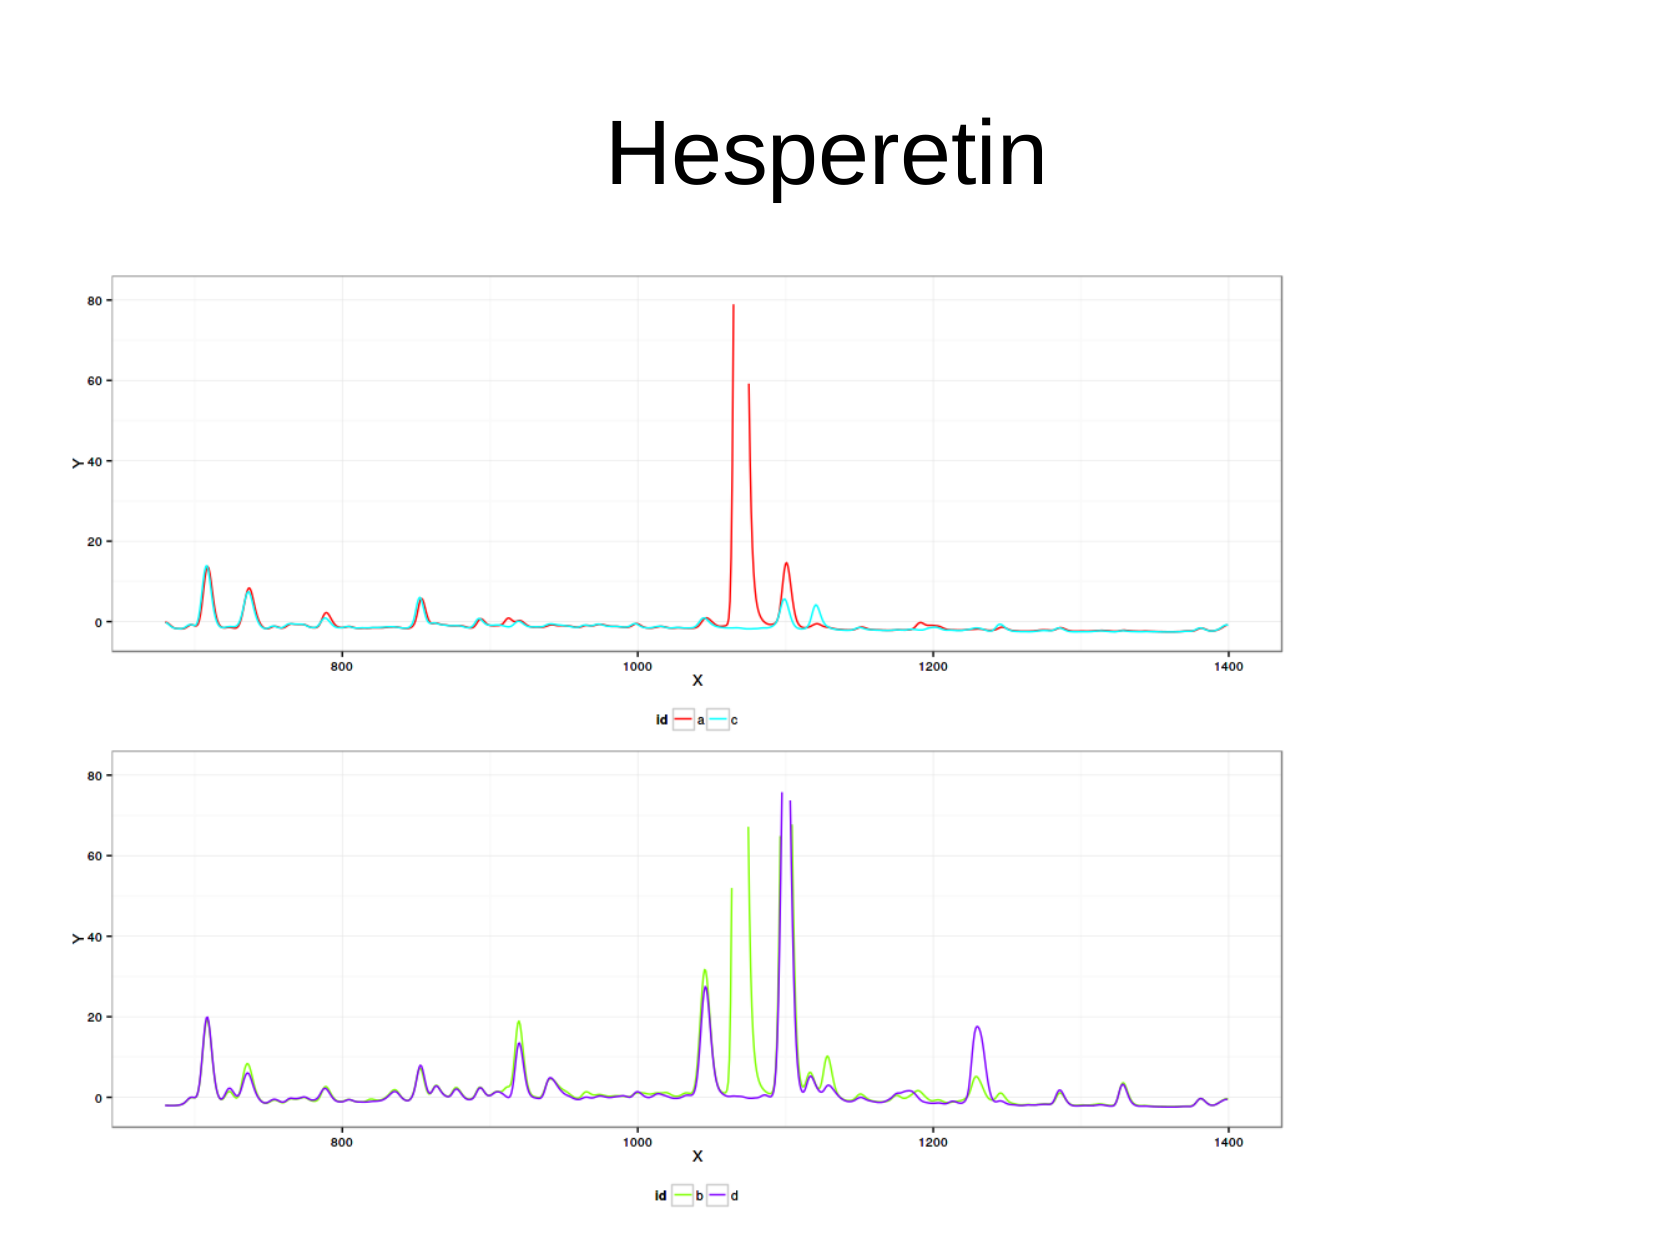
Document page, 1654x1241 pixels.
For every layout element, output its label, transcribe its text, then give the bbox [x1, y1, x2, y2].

picture [59, 258, 1300, 1233]
title Hesperetin [82, 49, 1571, 257]
